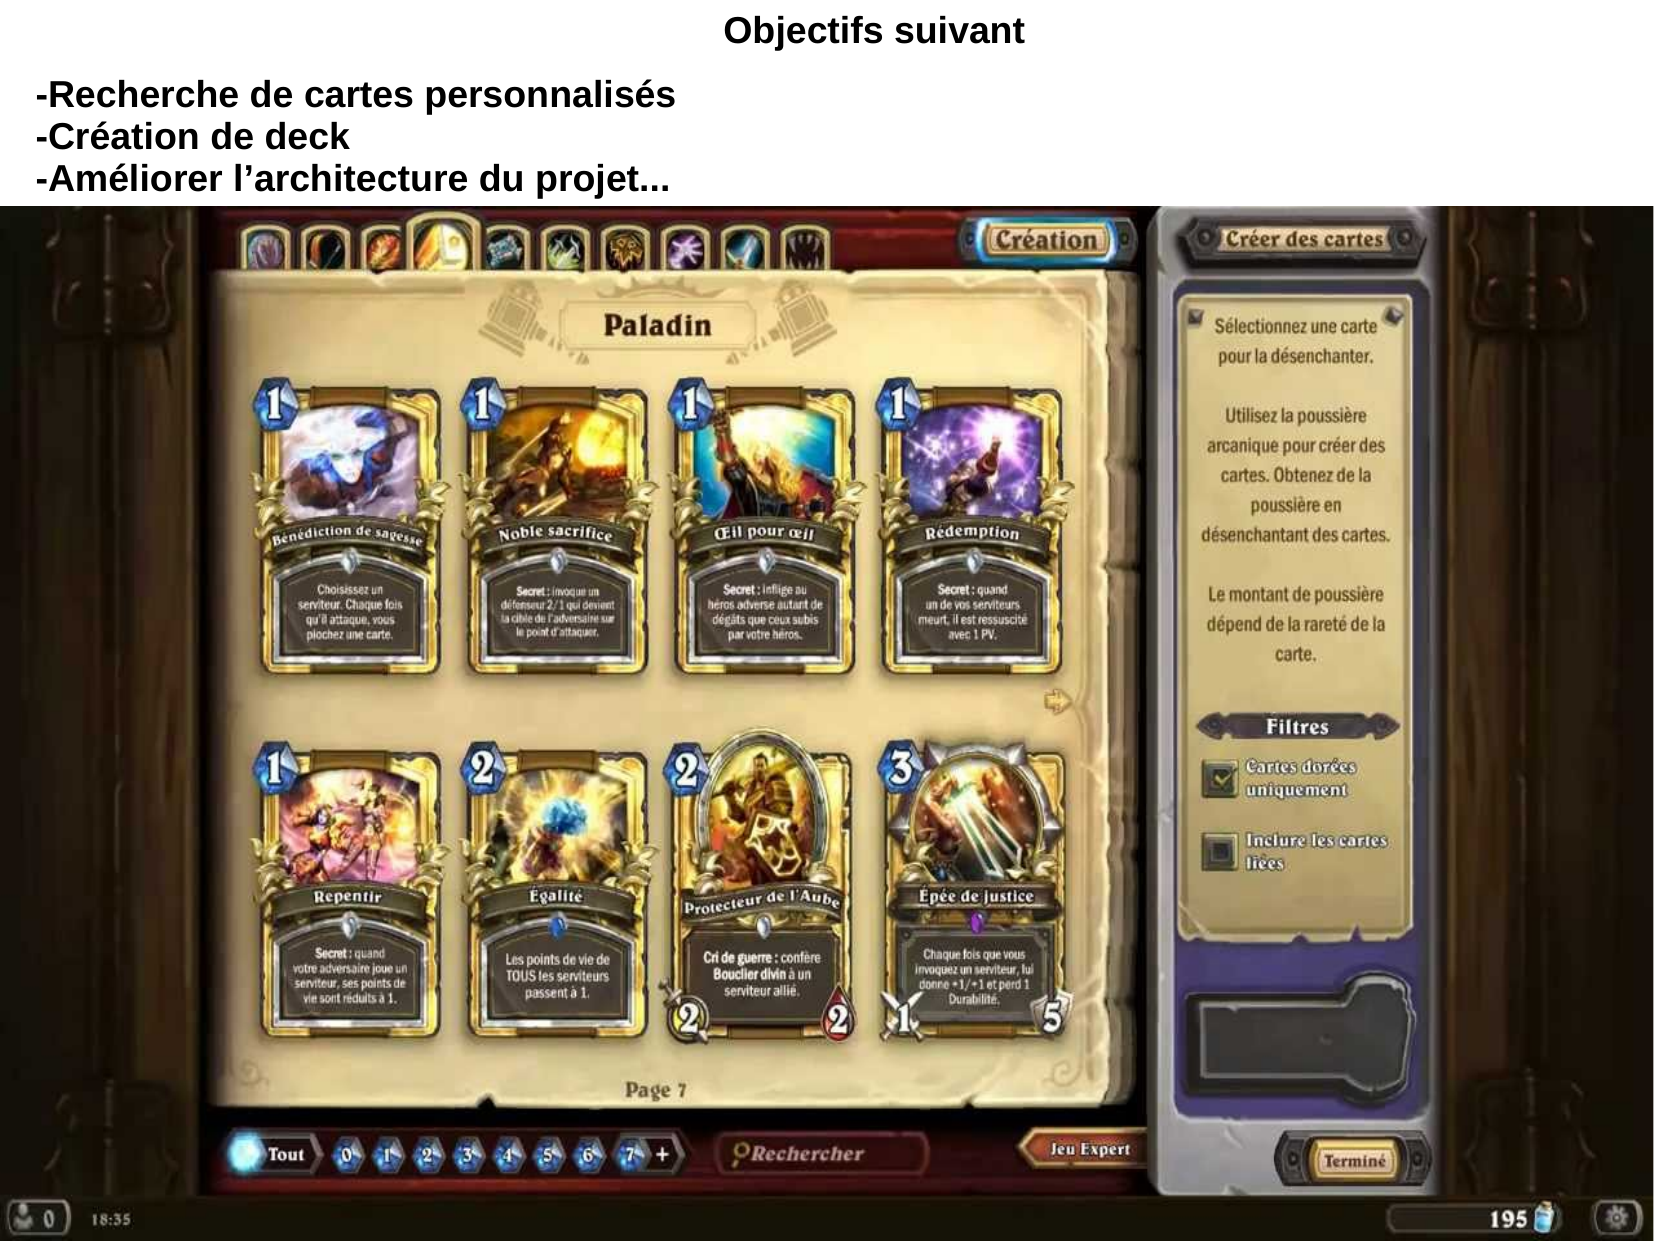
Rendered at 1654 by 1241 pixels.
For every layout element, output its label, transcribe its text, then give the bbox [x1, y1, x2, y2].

picture [0, 206, 1654, 1241]
text_box -Recherche de cartes personnalisés -Création de deck -Améliorer l’architecture du projet... [20, 65, 692, 207]
text_box Objectifs suivant [708, 2, 1041, 102]
